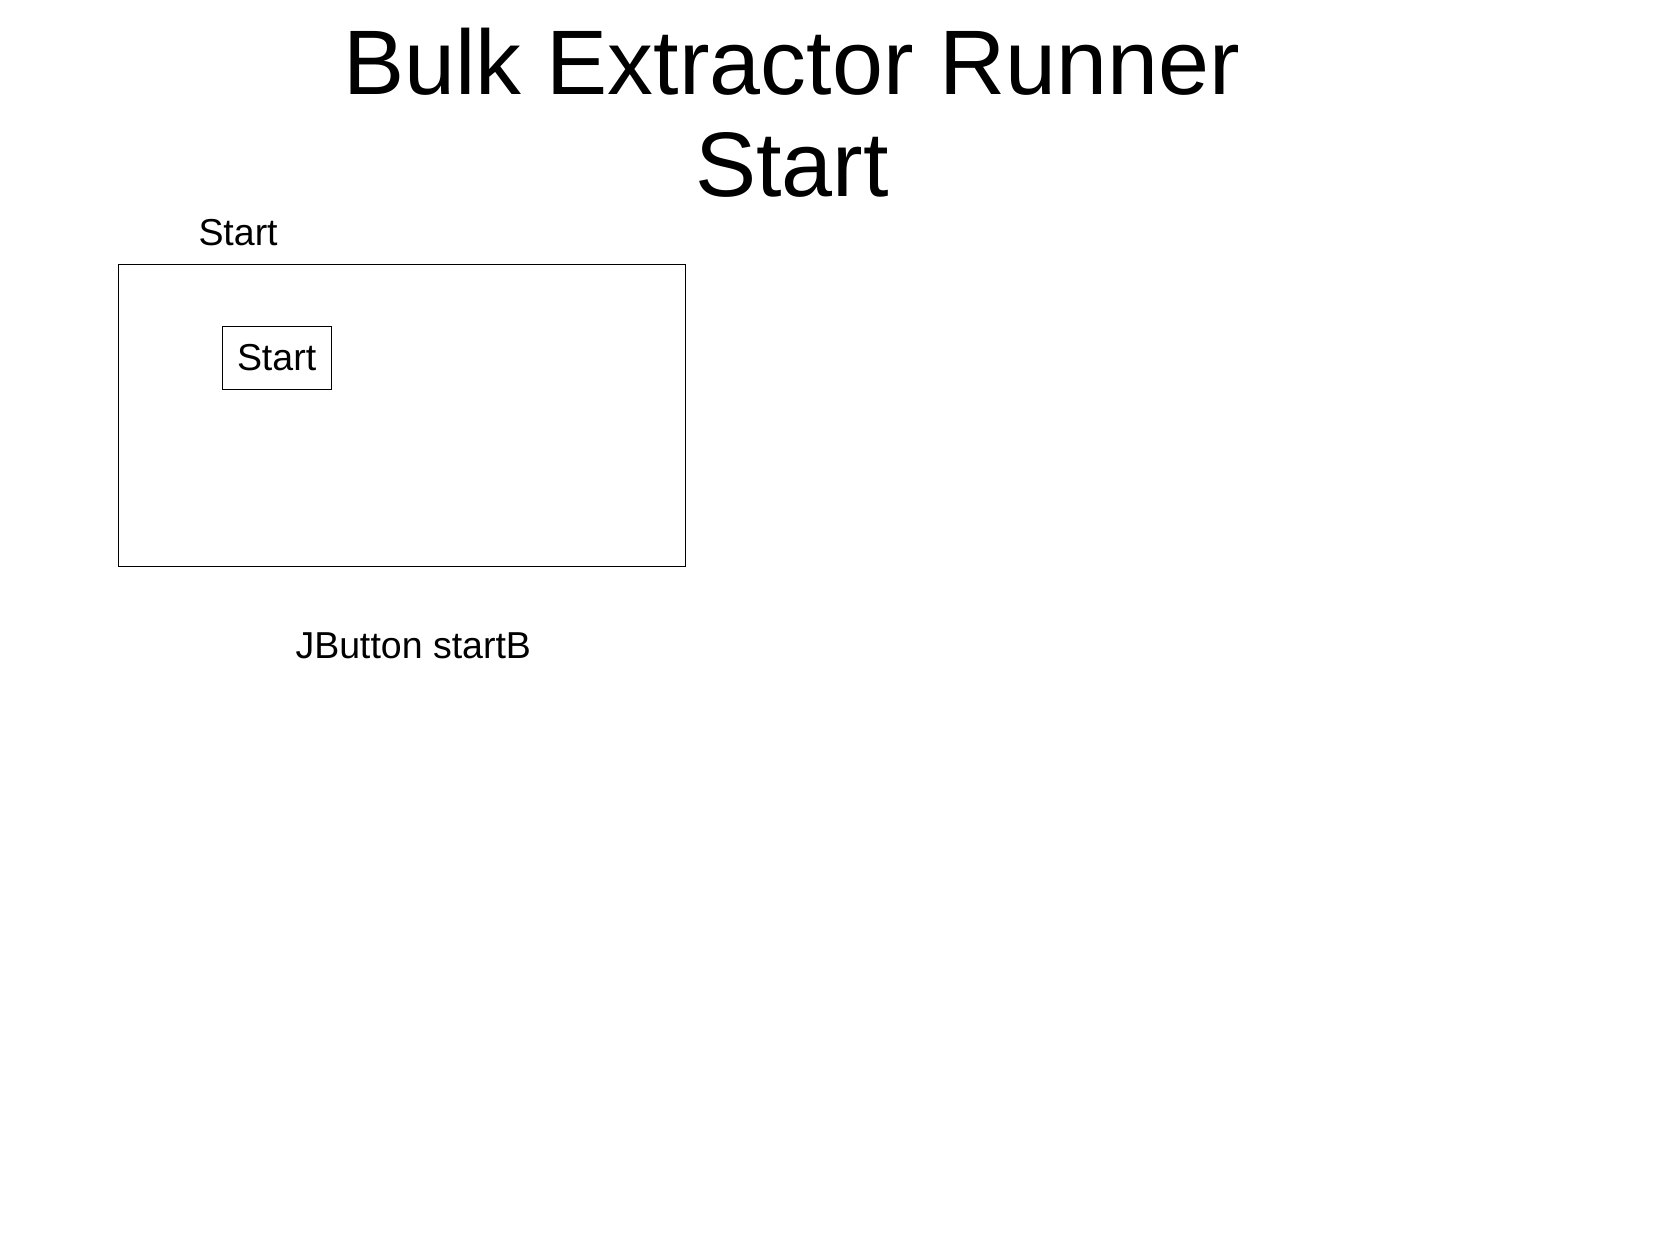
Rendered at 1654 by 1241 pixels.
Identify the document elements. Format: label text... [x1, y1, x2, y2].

text_box JButton startB [280, 617, 504, 679]
text_box Start [222, 326, 332, 390]
text_box Start [183, 203, 641, 266]
title Bulk Extractor Runner Start [47, 0, 1537, 228]
